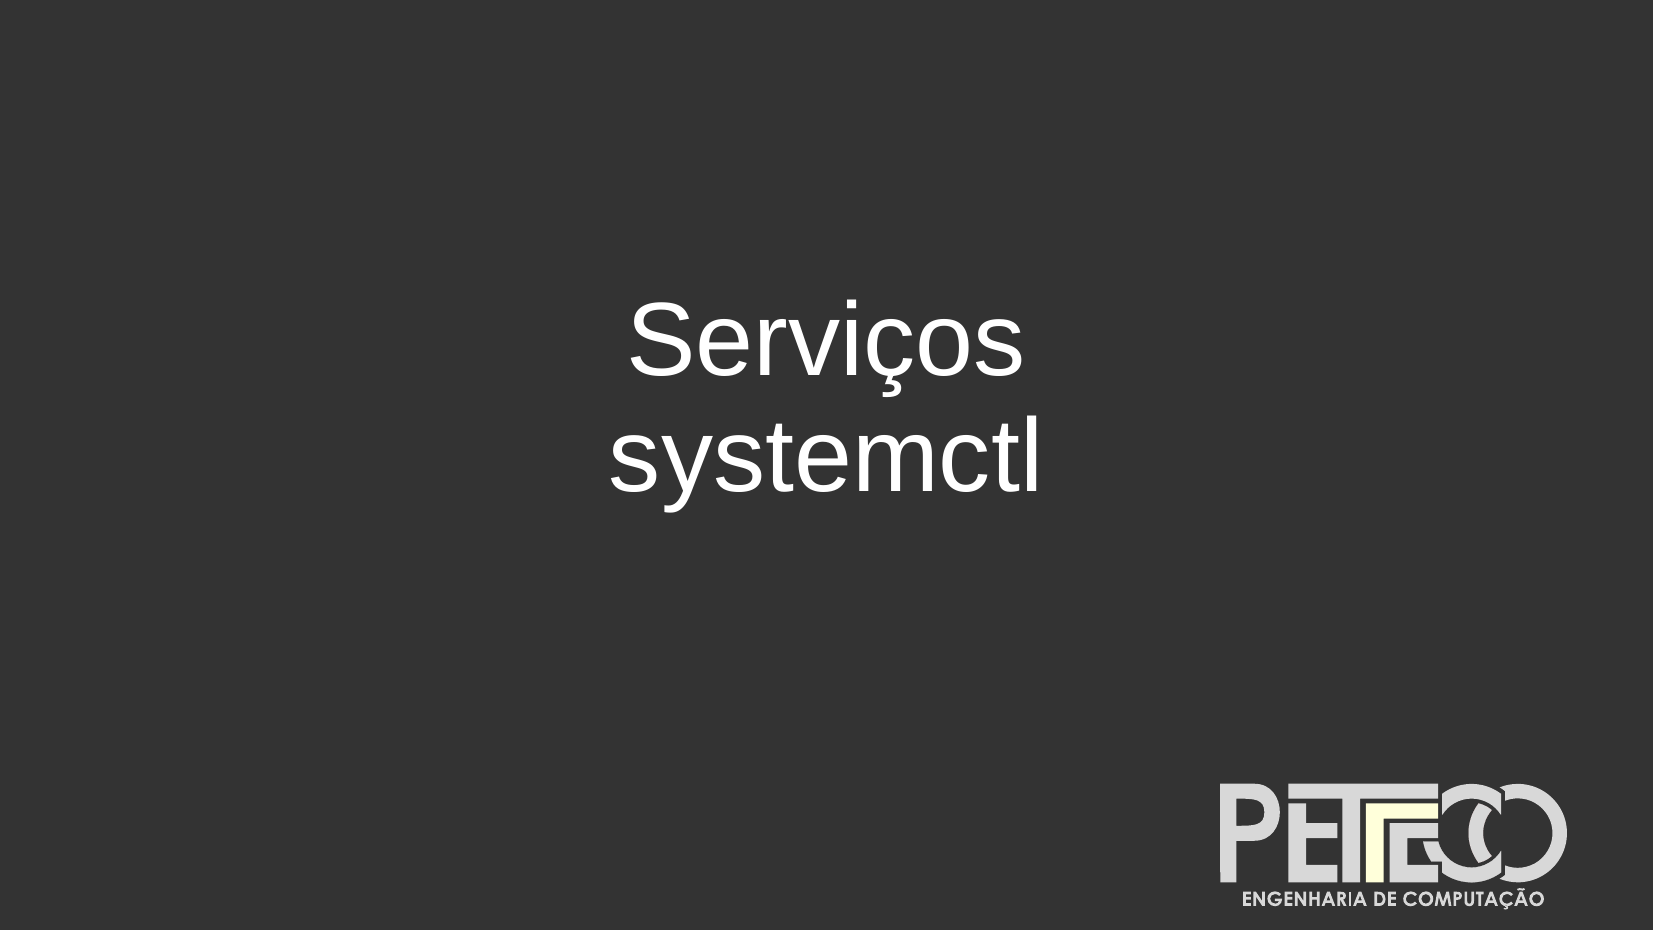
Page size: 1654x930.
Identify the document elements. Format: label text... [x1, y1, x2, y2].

subtitle Serviços systemctl [82, 37, 1571, 757]
